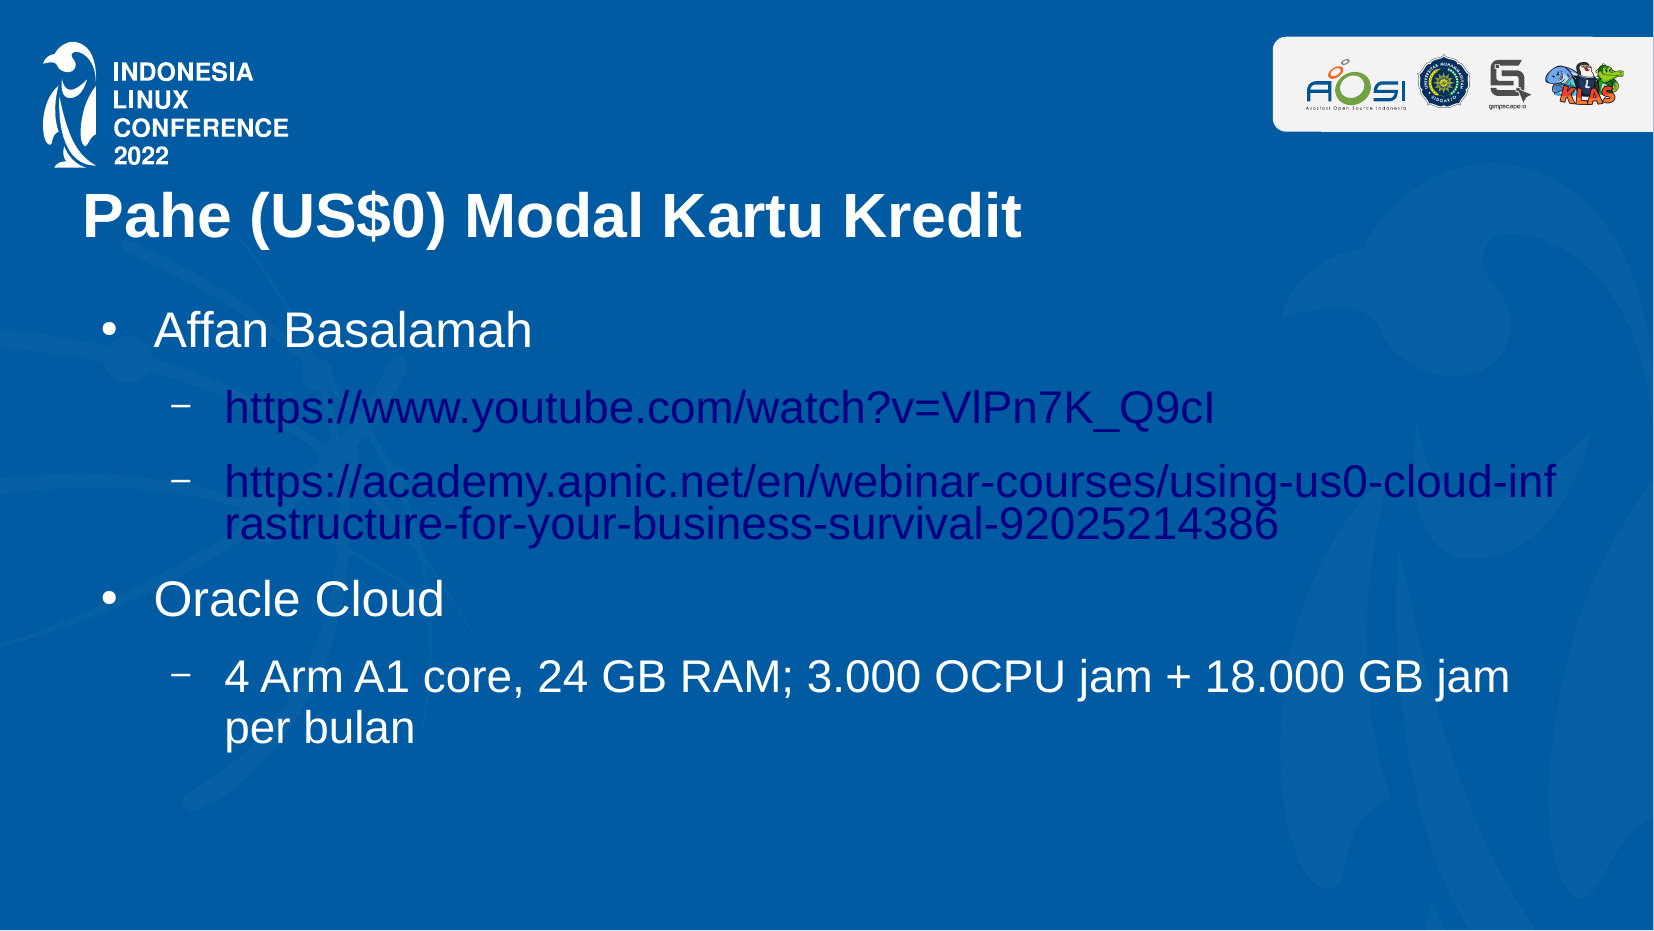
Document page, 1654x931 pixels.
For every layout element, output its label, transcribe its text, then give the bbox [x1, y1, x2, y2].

list Affan Basalamah https://www.youtube.com/watch?v=VlPn7K_Q9cI https://academy.apnic.net/en/webinar-courses/using-us0-cloud-infrastructure-for-your-business-survival-92025214386 Oracle Cloud 4 Arm A1 core, 24 GB RAM; 3.000 OCPU jam + 18.000 GB jam per bulan [82, 302, 1571, 758]
picture [1545, 62, 1624, 105]
picture [1417, 54, 1471, 108]
title Pahe (US$0) Modal Kartu Kredit [82, 150, 1571, 281]
